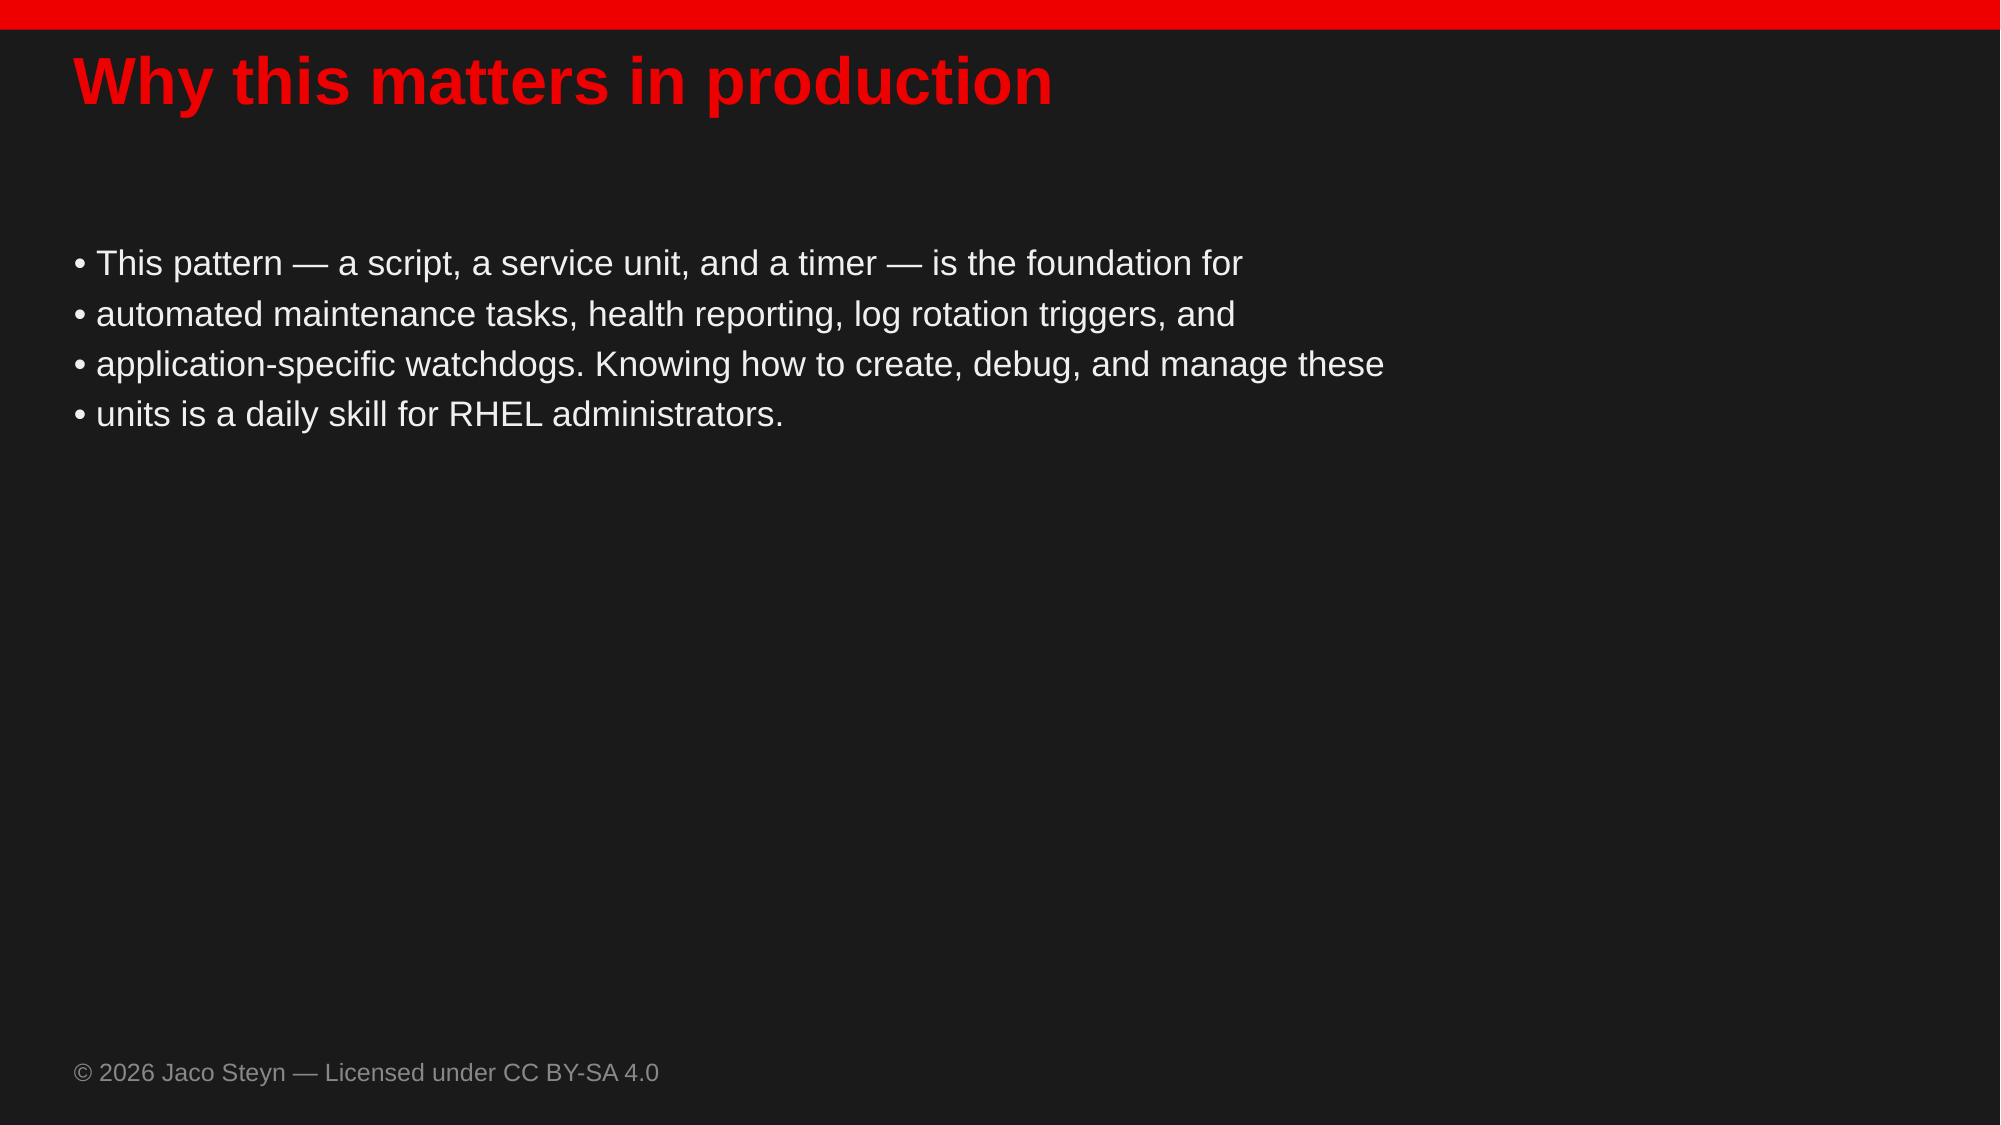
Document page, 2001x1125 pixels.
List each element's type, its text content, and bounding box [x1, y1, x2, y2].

text_box • This pattern — a script, a service unit, and a timer — is the foundation for • automated maintenance tasks, health reporting, log rotation triggers, and • application-specific watchdogs. Knowing how to create, debug, and manage these • units is a daily skill for RHEL administrators. [59, 236, 1942, 1037]
text_box Why this matters in production [59, 36, 1942, 208]
text_box [0, 0, 2001, 30]
text_box © 2026 Jaco Steyn — Licensed under CC BY-SA 4.0 [59, 1051, 1942, 1093]
